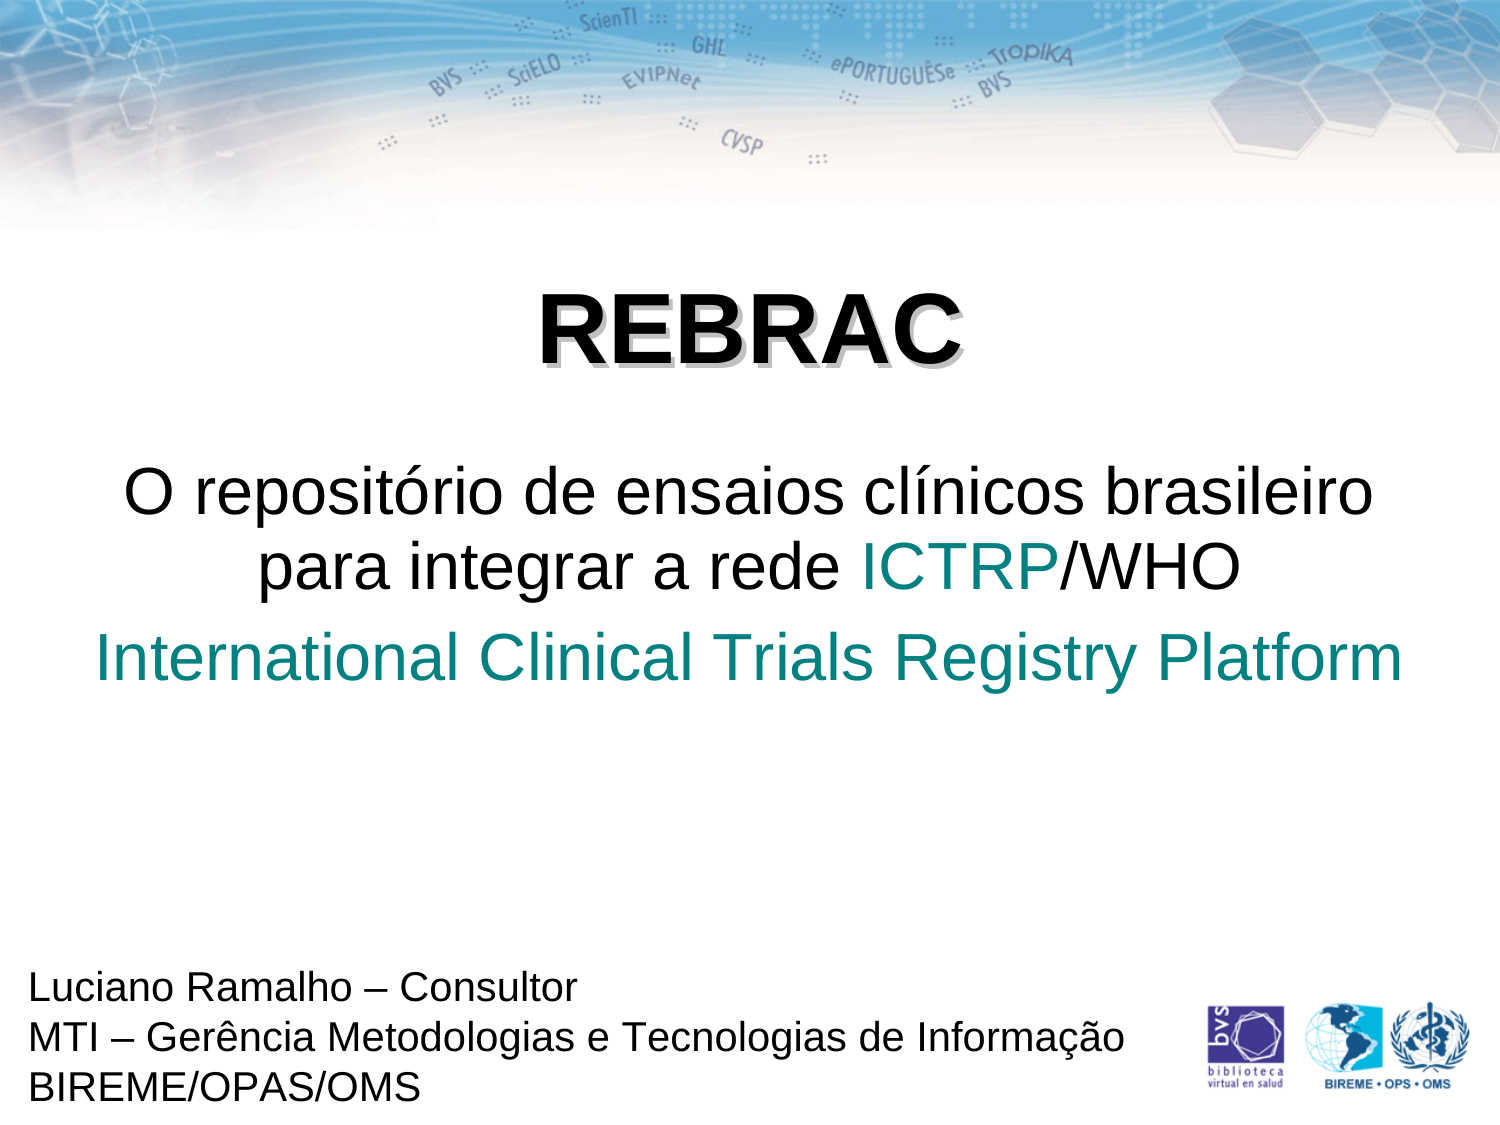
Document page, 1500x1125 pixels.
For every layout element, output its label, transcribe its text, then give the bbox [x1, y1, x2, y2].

picture [0, 0, 1500, 1125]
title REBRAC [75, 235, 1426, 423]
subtitle O repositório de ensaios clínicos brasileiro para integrar a rede ICTRP/WHO International Clinical Trials Registry Platform [75, 424, 1426, 725]
text_box Luciano Ramalho – Consultor MTI – Gerência Metodologias e Tecnologias de Informação BIREME/OPAS/OMS [13, 952, 1141, 1118]
